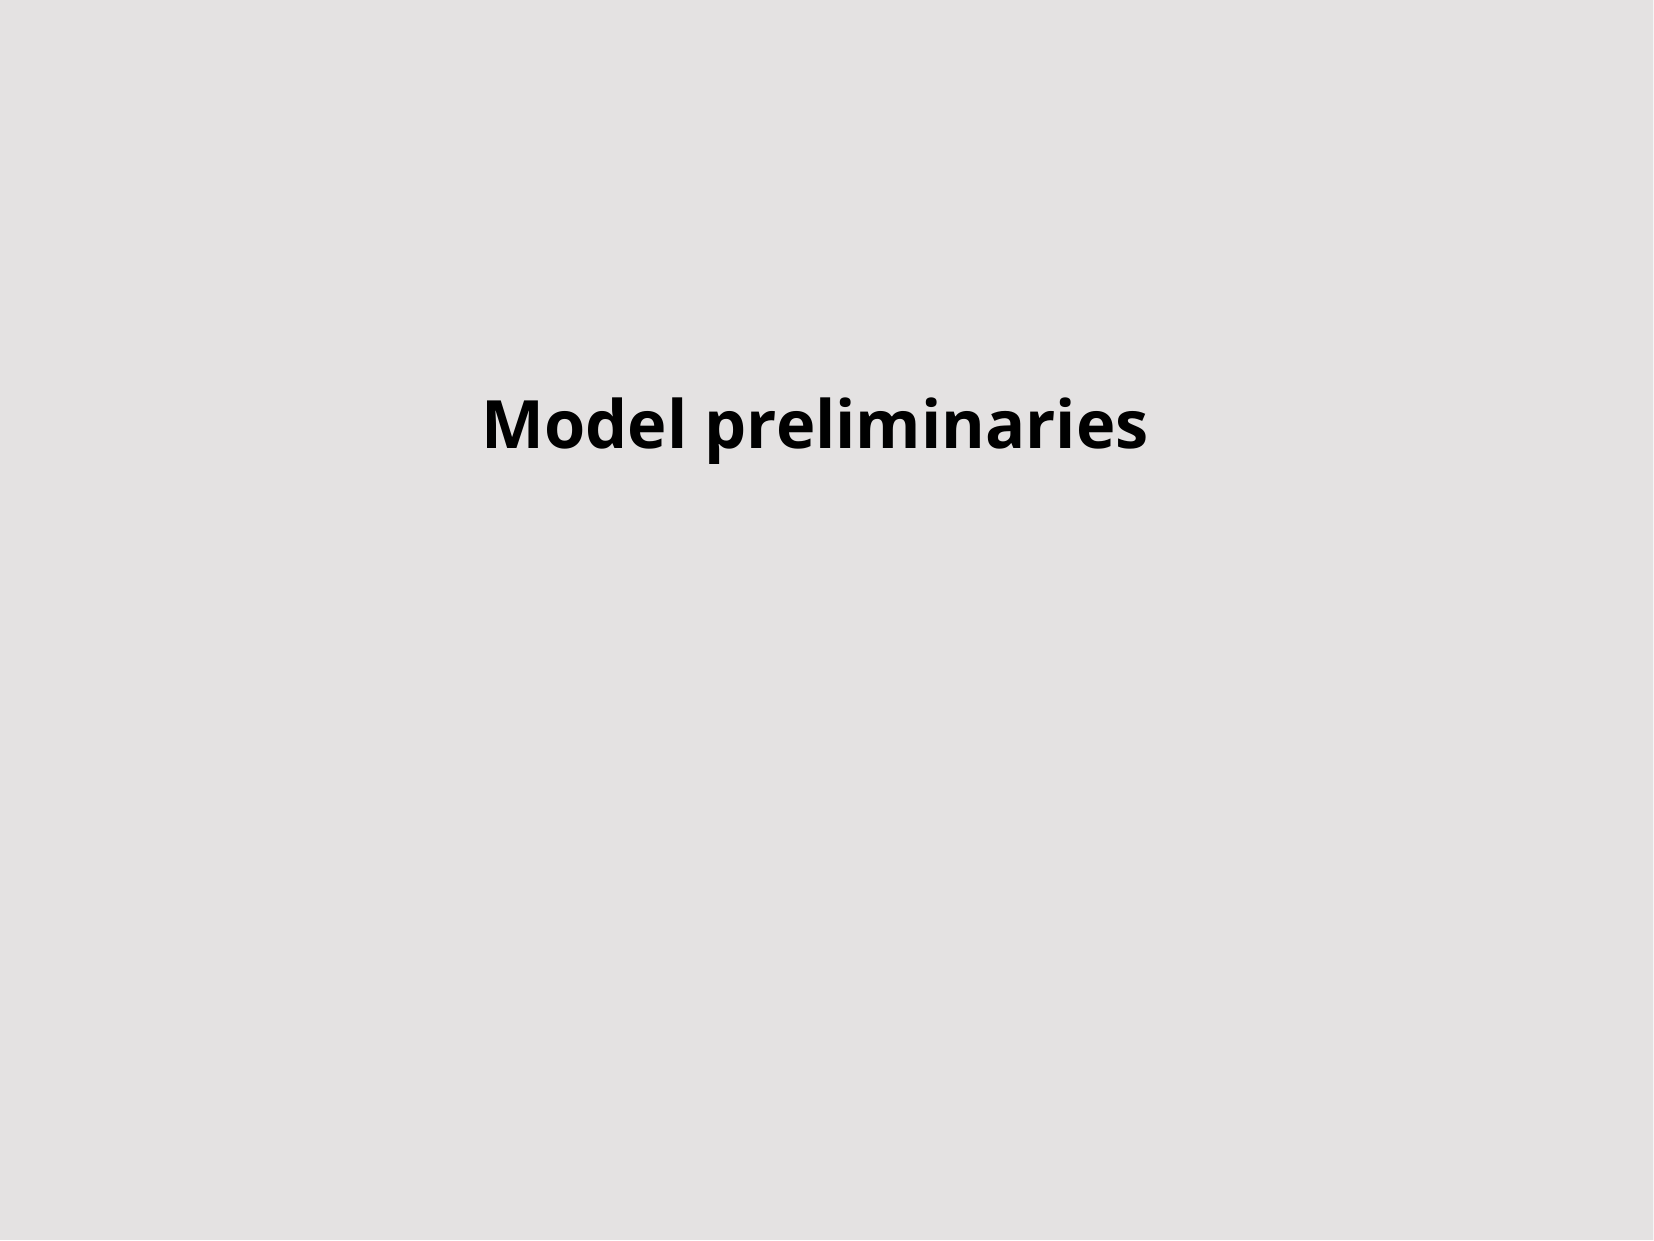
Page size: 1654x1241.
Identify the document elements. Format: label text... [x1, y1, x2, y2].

text_box Model preliminaries [0, 55, 1654, 1063]
